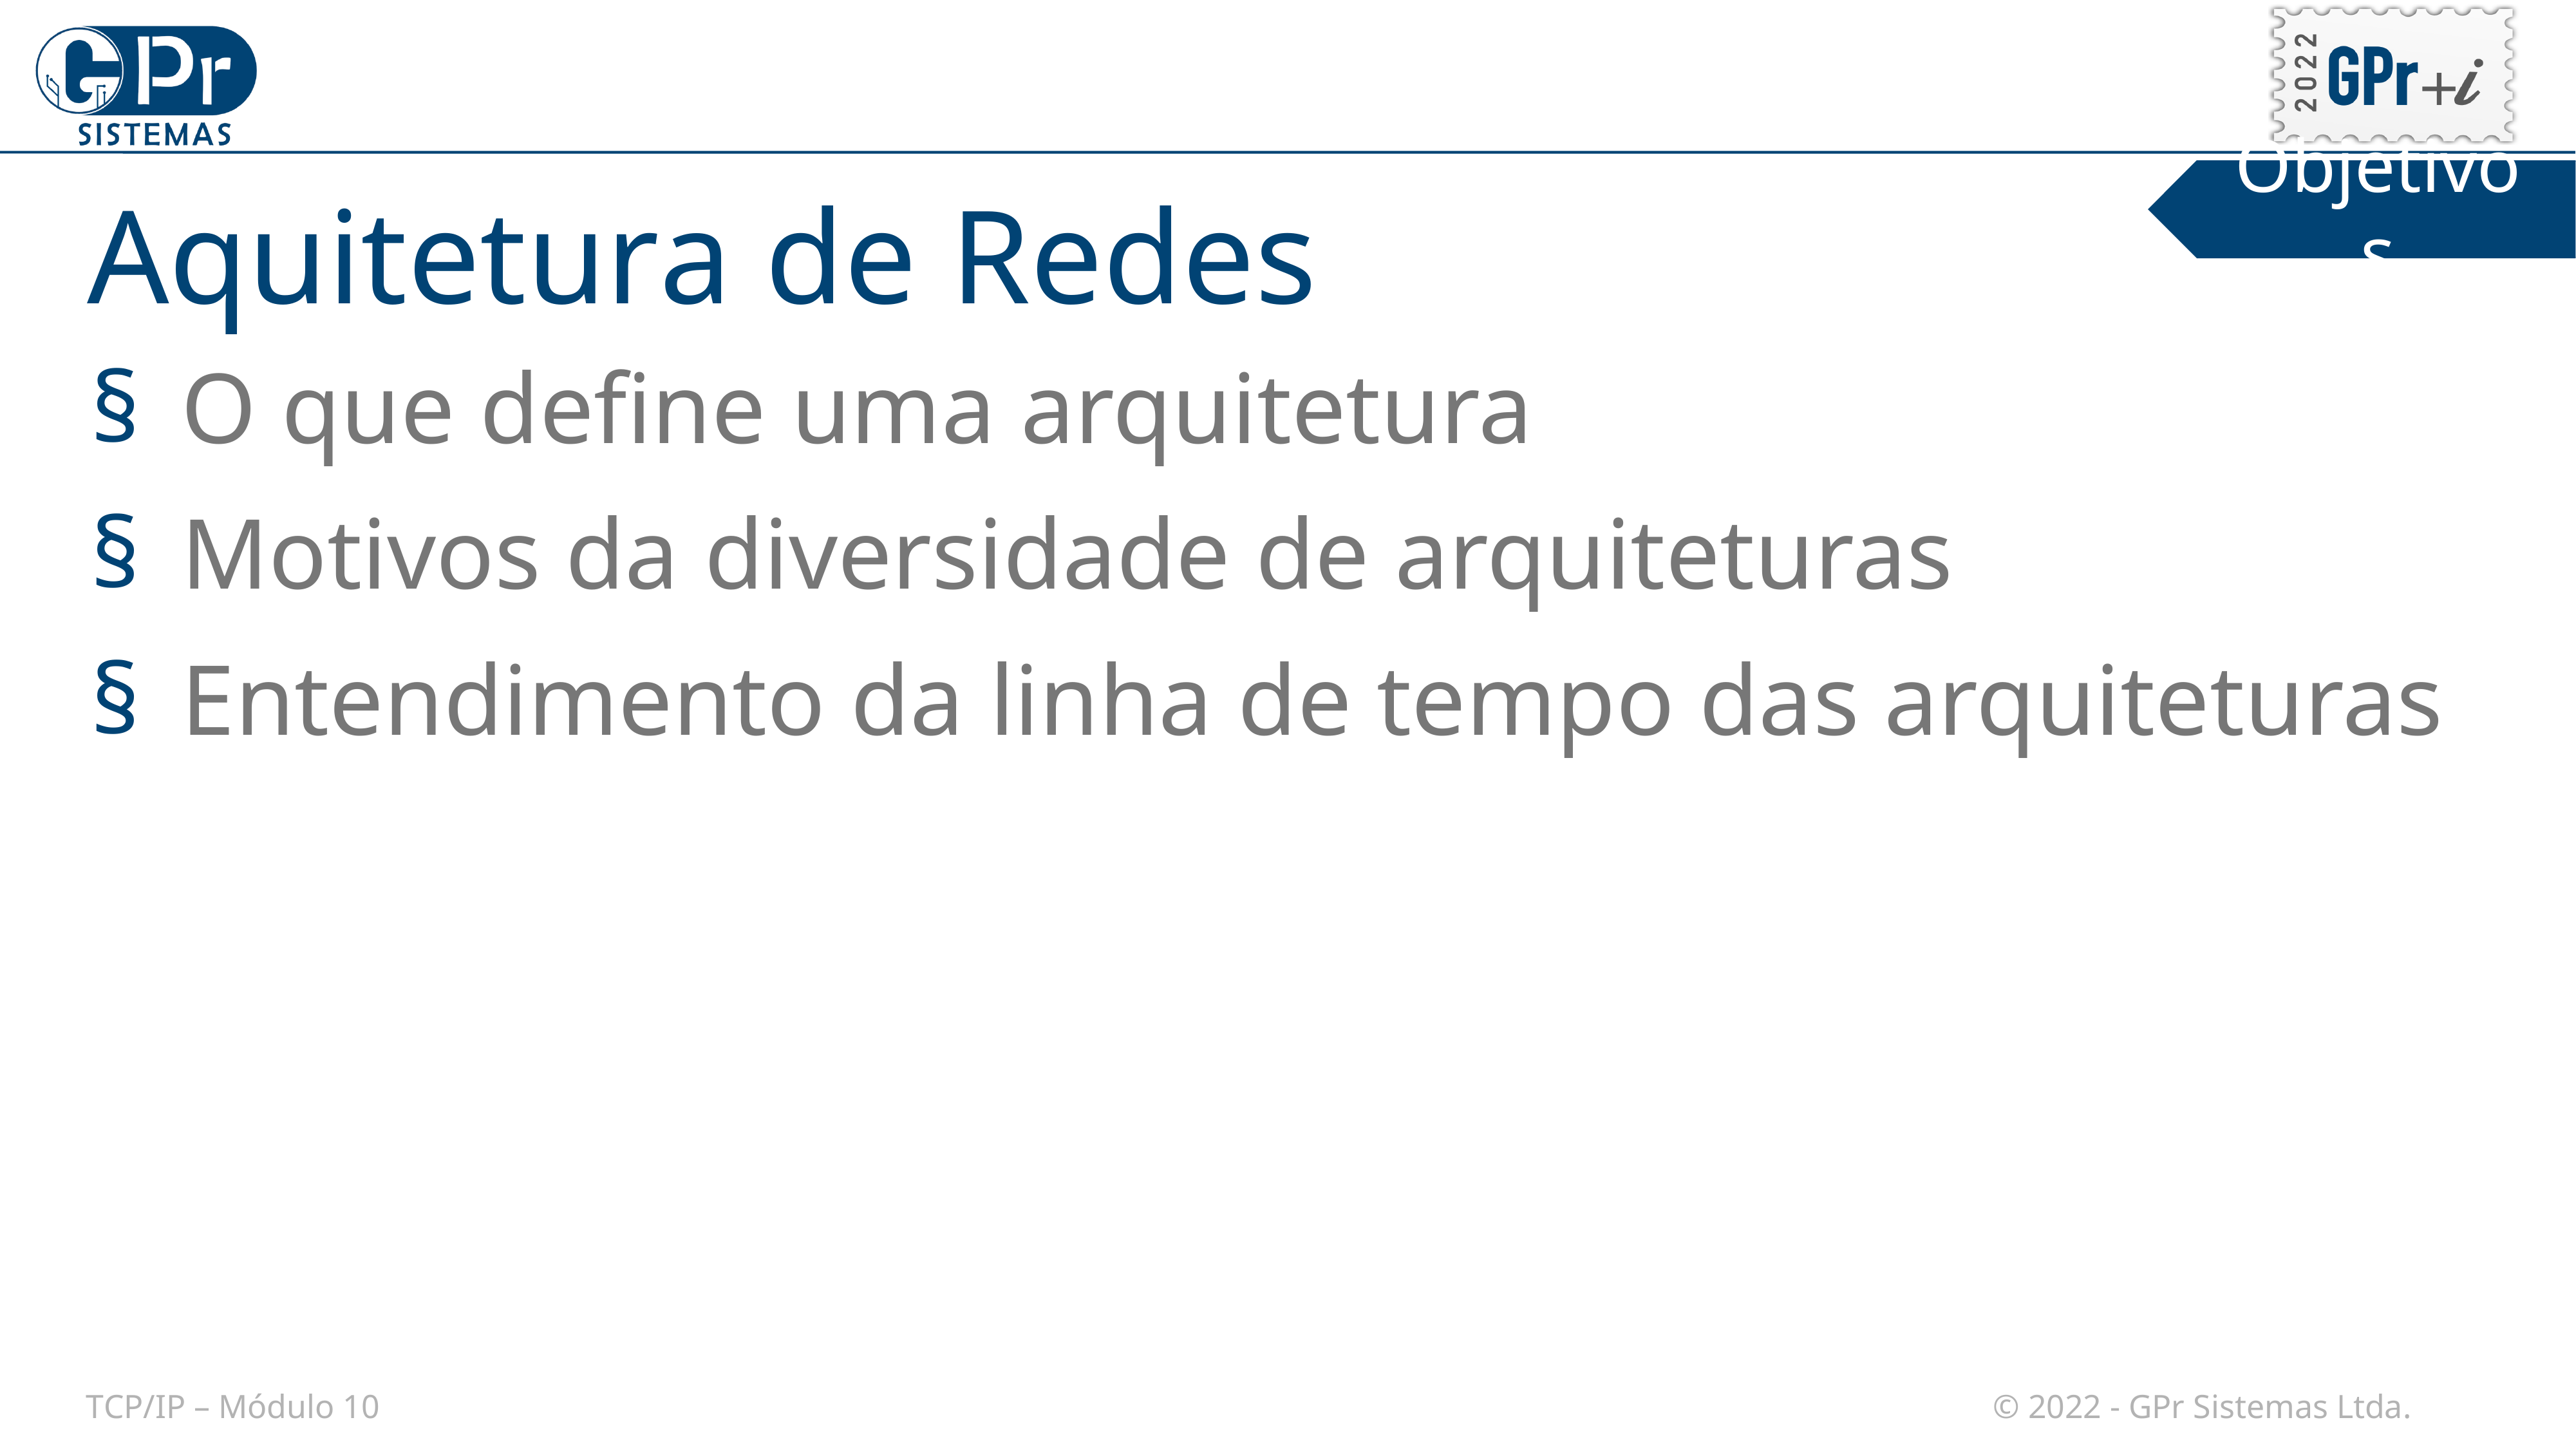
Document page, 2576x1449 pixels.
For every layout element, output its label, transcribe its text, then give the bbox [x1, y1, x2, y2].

text_box Objetivos [2219, 157, 2537, 256]
list O que define uma arquitetura Motivos da diversidade de arquiteturas Entendimento da linha de tempo das arquiteturas [80, 319, 2496, 1382]
picture [2268, 4, 2519, 145]
list Aquitetura de Redes [81, 169, 2496, 343]
picture [34, 26, 257, 147]
text_box [2148, 160, 2368, 258]
text_box [2380, 160, 2576, 258]
